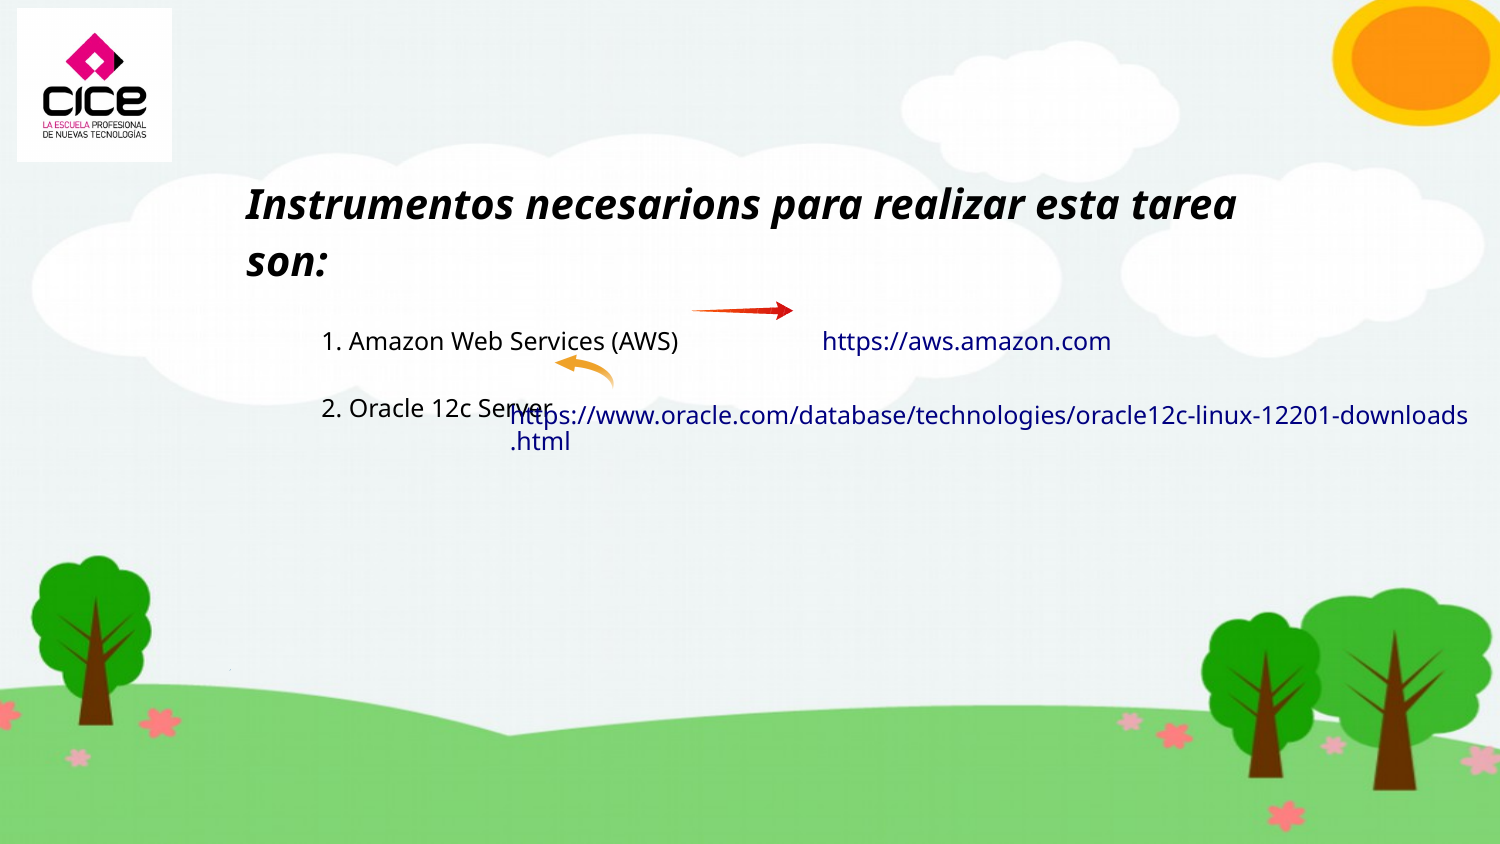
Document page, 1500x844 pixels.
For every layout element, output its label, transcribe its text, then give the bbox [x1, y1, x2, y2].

picture [0, 0, 1500, 844]
title Instrumentos necesarions para realizar esta tarea son: 1. Amazon Web Services (AWS) https://aws.amazon.com 2. Oracle 12c Server [568, 433, 1321, 440]
text_box https://www.oracle.com/database/technologies/oracle12c-linux-12201-downloads.html [495, 390, 1486, 433]
title Instrumentos necesarions para realizar esta tarea son: 1. Amazon Web Services (AWS) https://aws.amazon.com 2. Oracle 12c Server [246, 228, 1321, 440]
